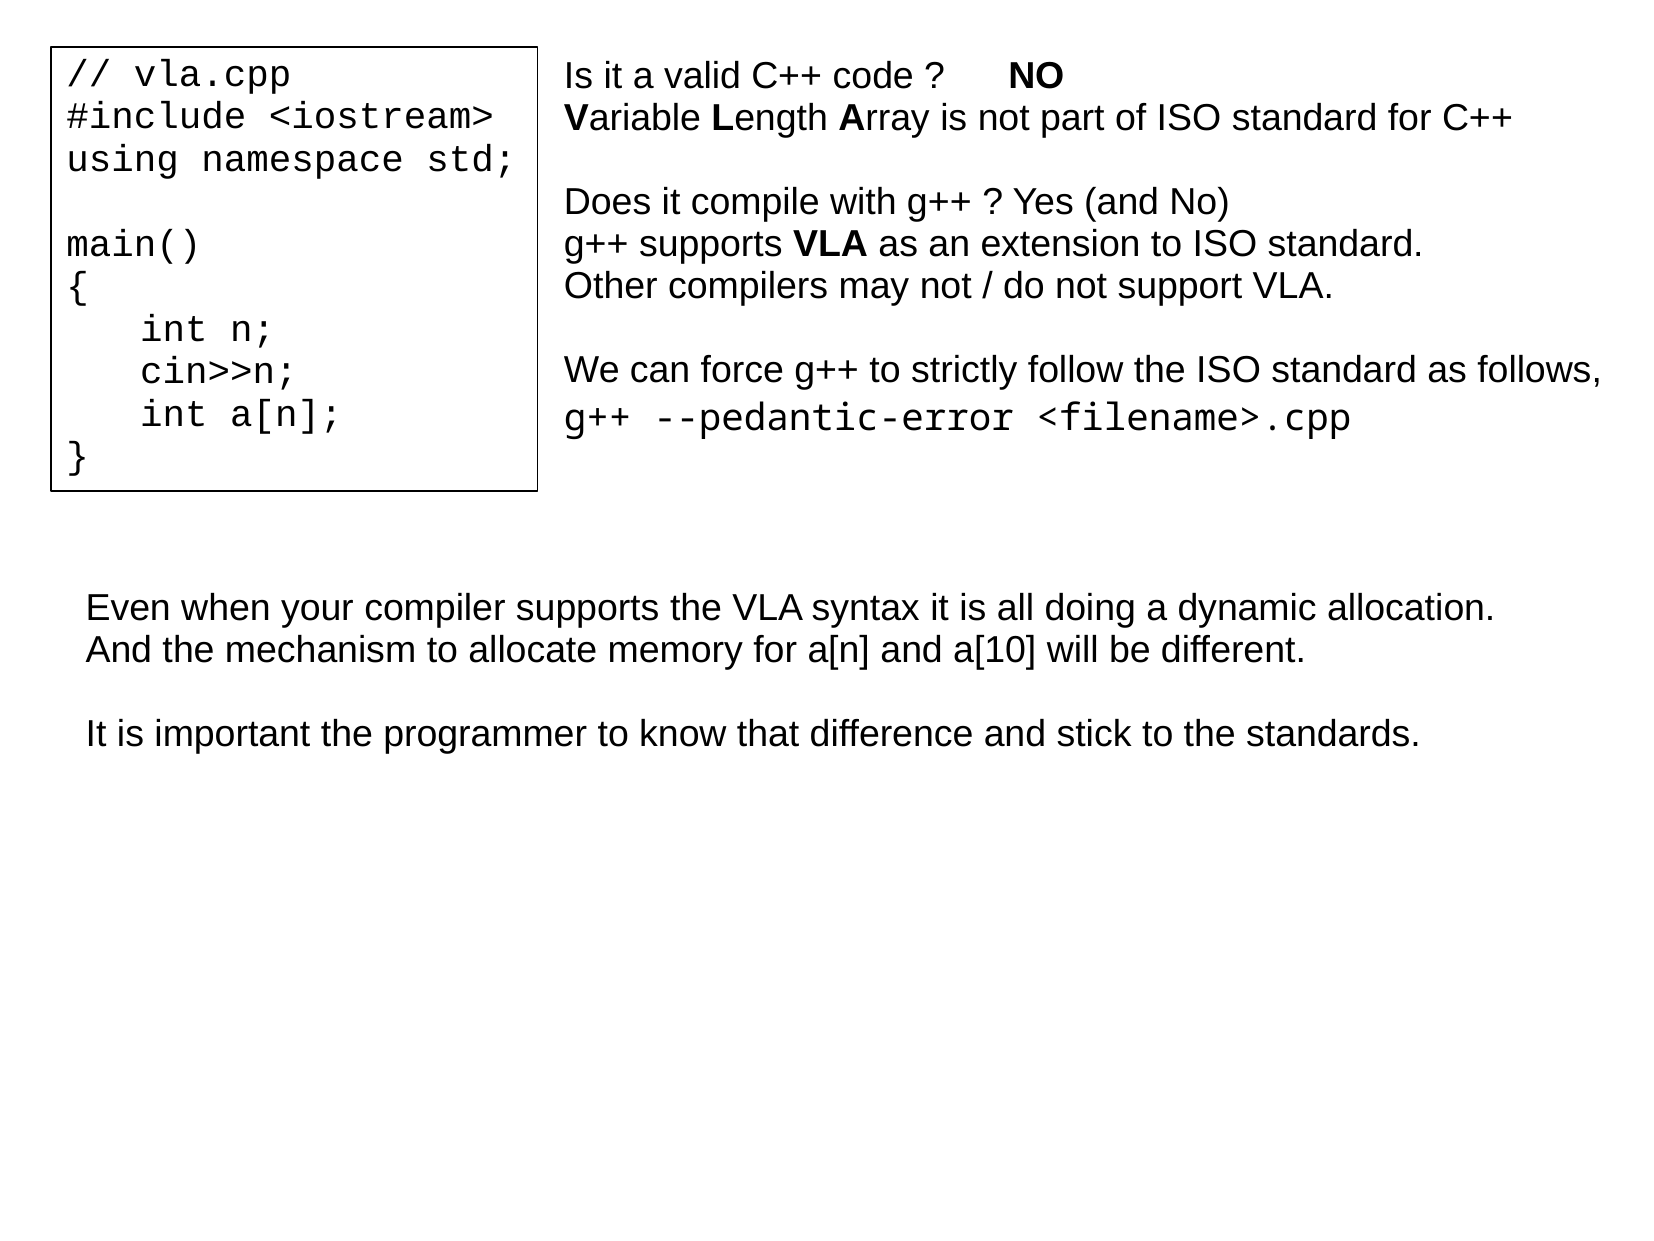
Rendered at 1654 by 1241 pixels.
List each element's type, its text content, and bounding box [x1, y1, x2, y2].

text_box Is it a valid C++ code ? NO Variable Length Array is not part of ISO standard for C++ Does it compile with g++ ? Yes (and No) g++ supports VLA as an extension to ISO standard. Other compilers may not / do not support VLA. We can force g++ to strictly follow the ISO standard as follows, g++ --pedantic-error <filename>.cpp [549, 47, 1618, 442]
text_box Even when your compiler supports the VLA syntax it is all doing a dynamic allocation. And the mechanism to allocate memory for a[n] and a[10] will be different. It is important the programmer to know that difference and stick to the standards. [70, 578, 1511, 762]
text_box // vla.cpp #include <iostream> using namespace std; main() { int n; cin>>n; int a[n]; } [50, 46, 538, 491]
